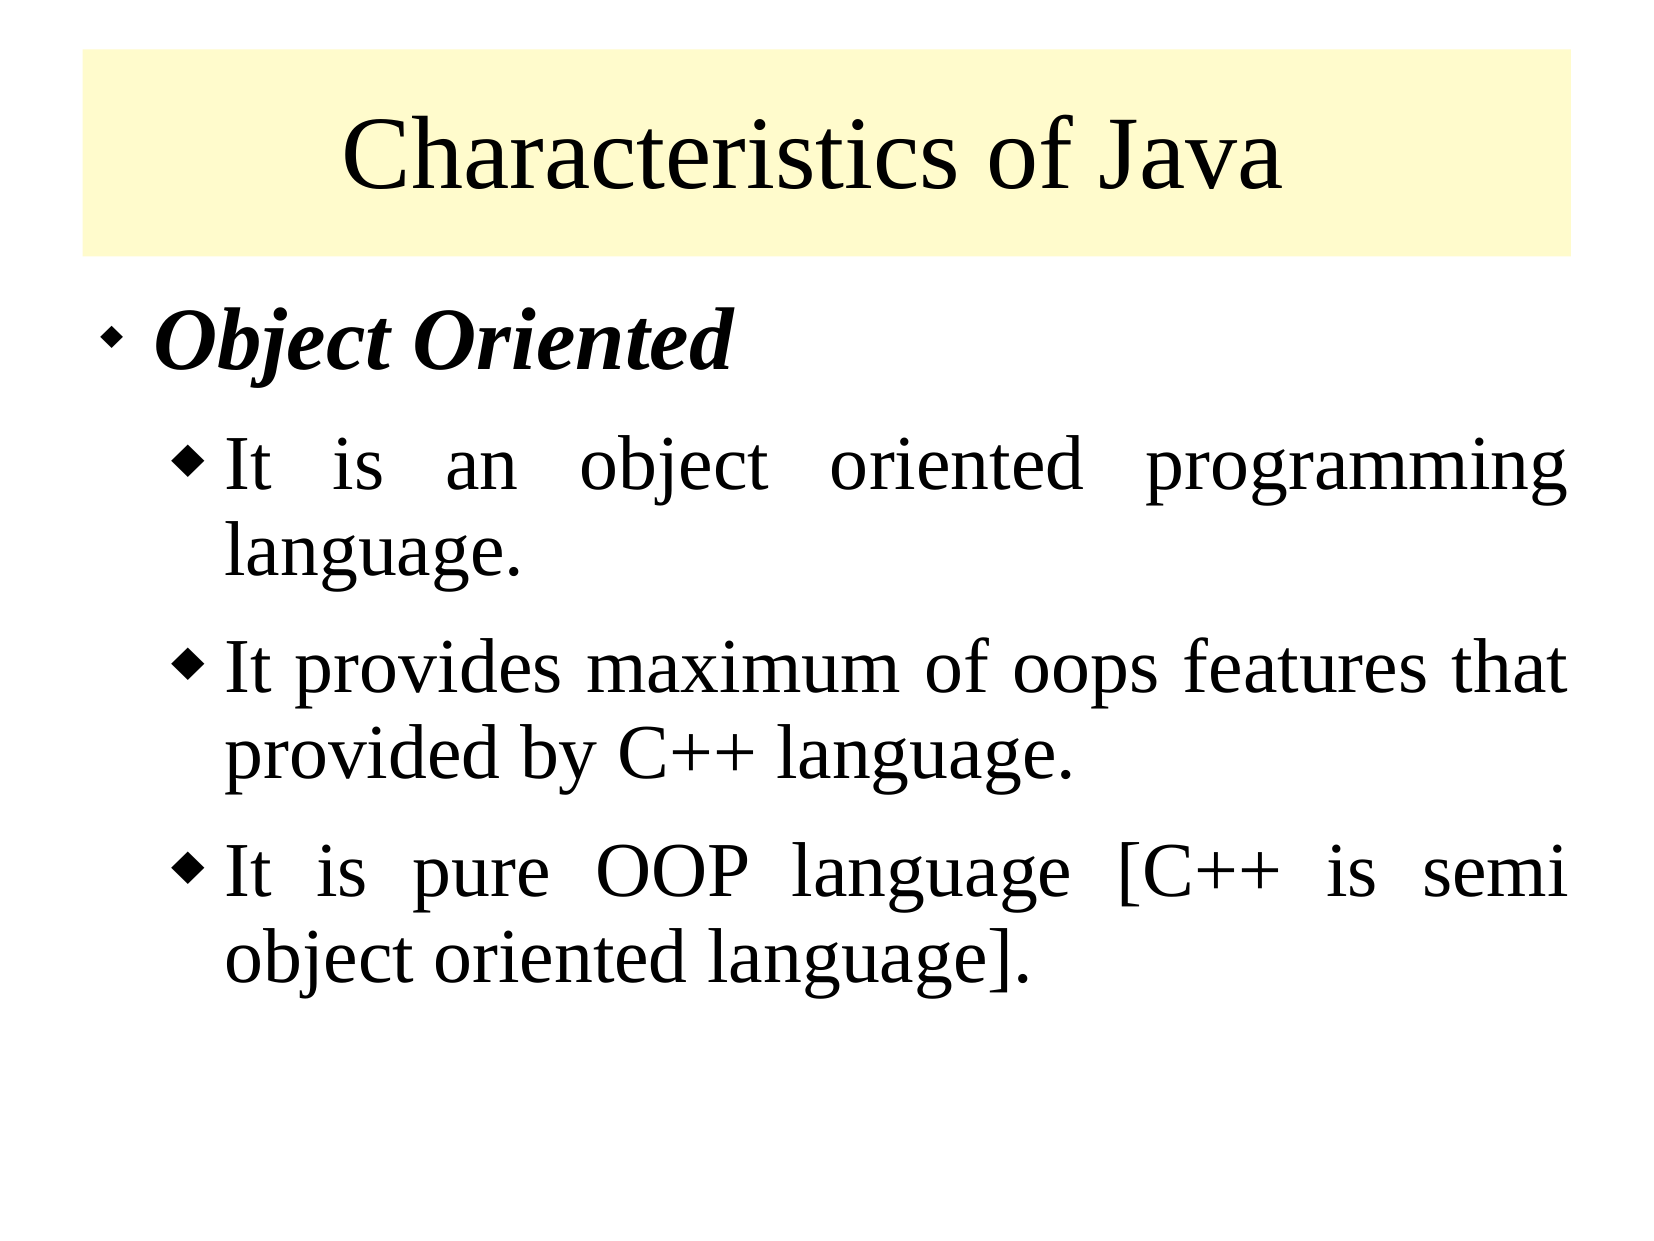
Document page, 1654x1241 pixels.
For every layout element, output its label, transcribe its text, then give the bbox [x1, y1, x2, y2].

title Characteristics of Java [82, 49, 1571, 257]
list Object Oriented It is an object oriented programming language. It provides maximum of oops features that provided by C++ language. It is pure OOP language [C++ is semi object oriented language]. [82, 290, 1571, 1010]
